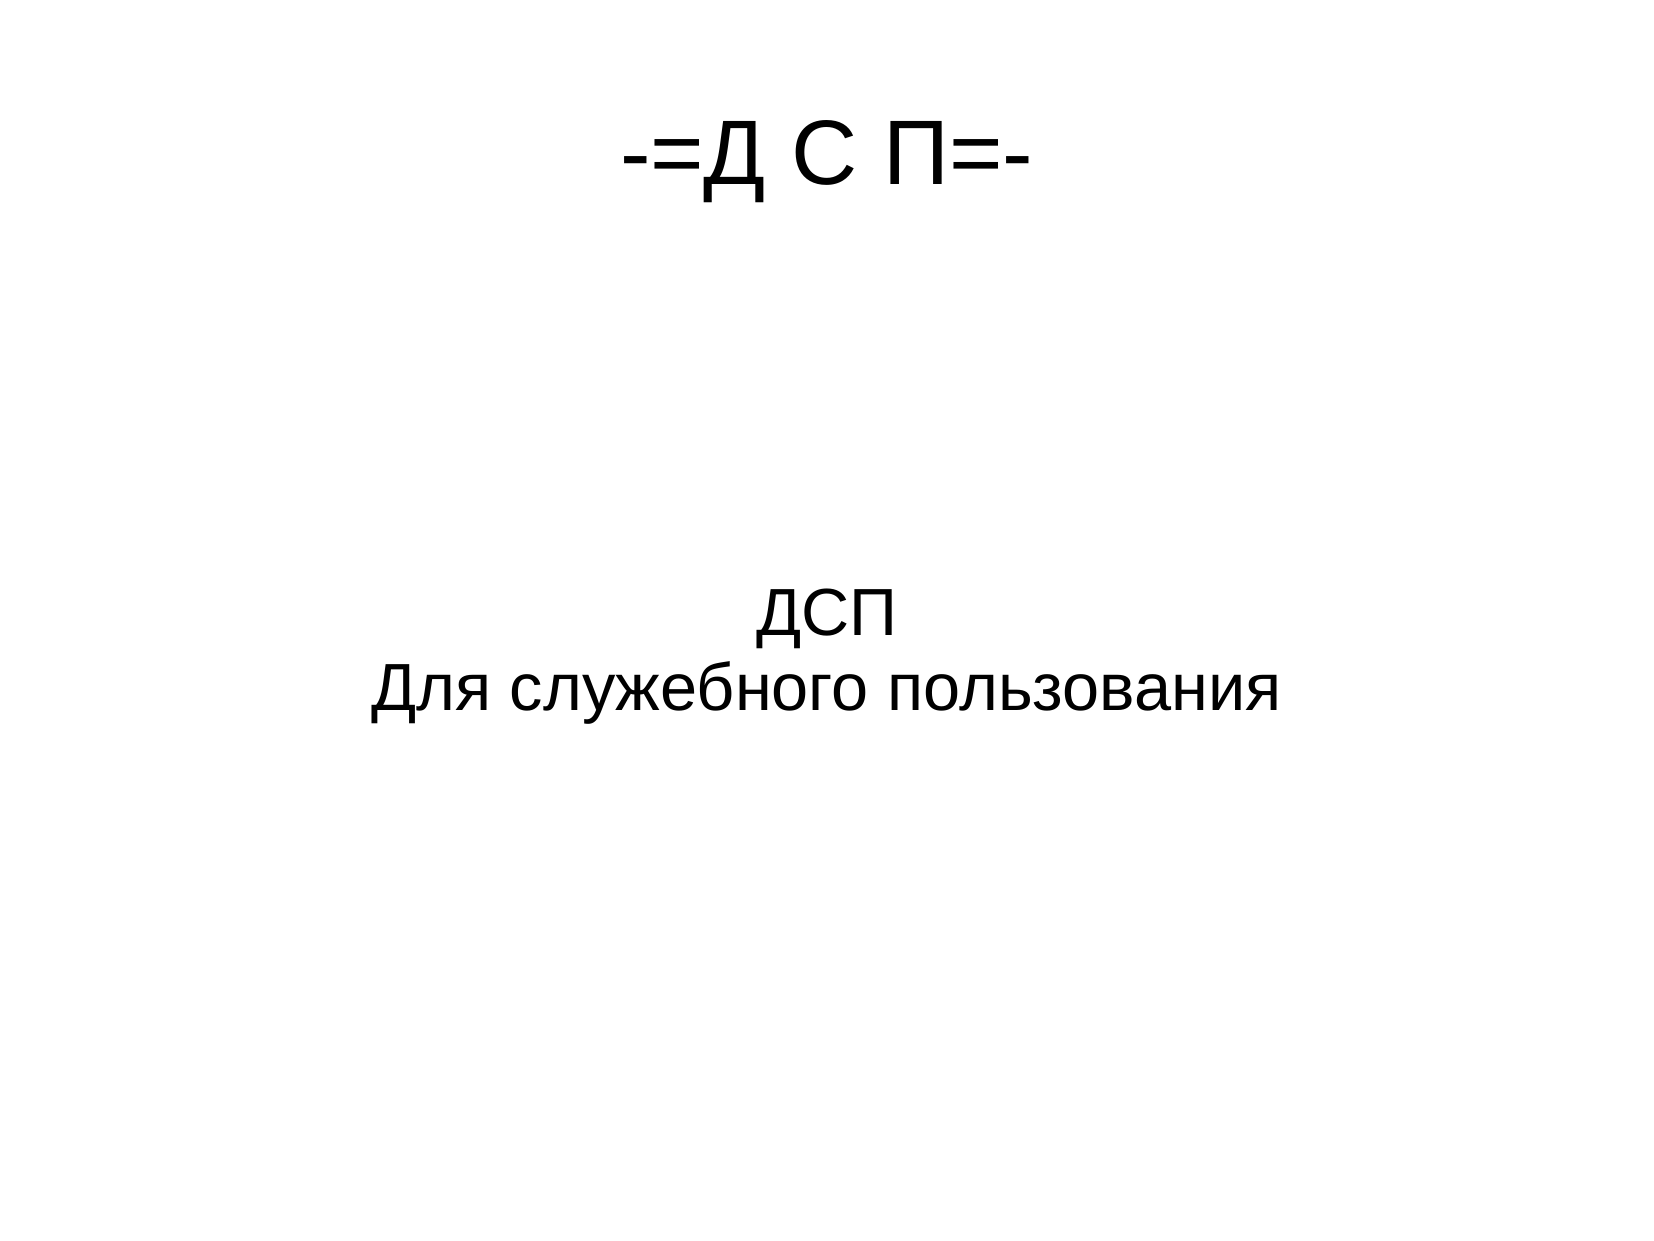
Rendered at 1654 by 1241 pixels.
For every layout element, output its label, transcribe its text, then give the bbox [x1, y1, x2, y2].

subtitle ДСП Для служебного пользования [82, 290, 1571, 1010]
title -=Д С П=- [82, 49, 1571, 257]
